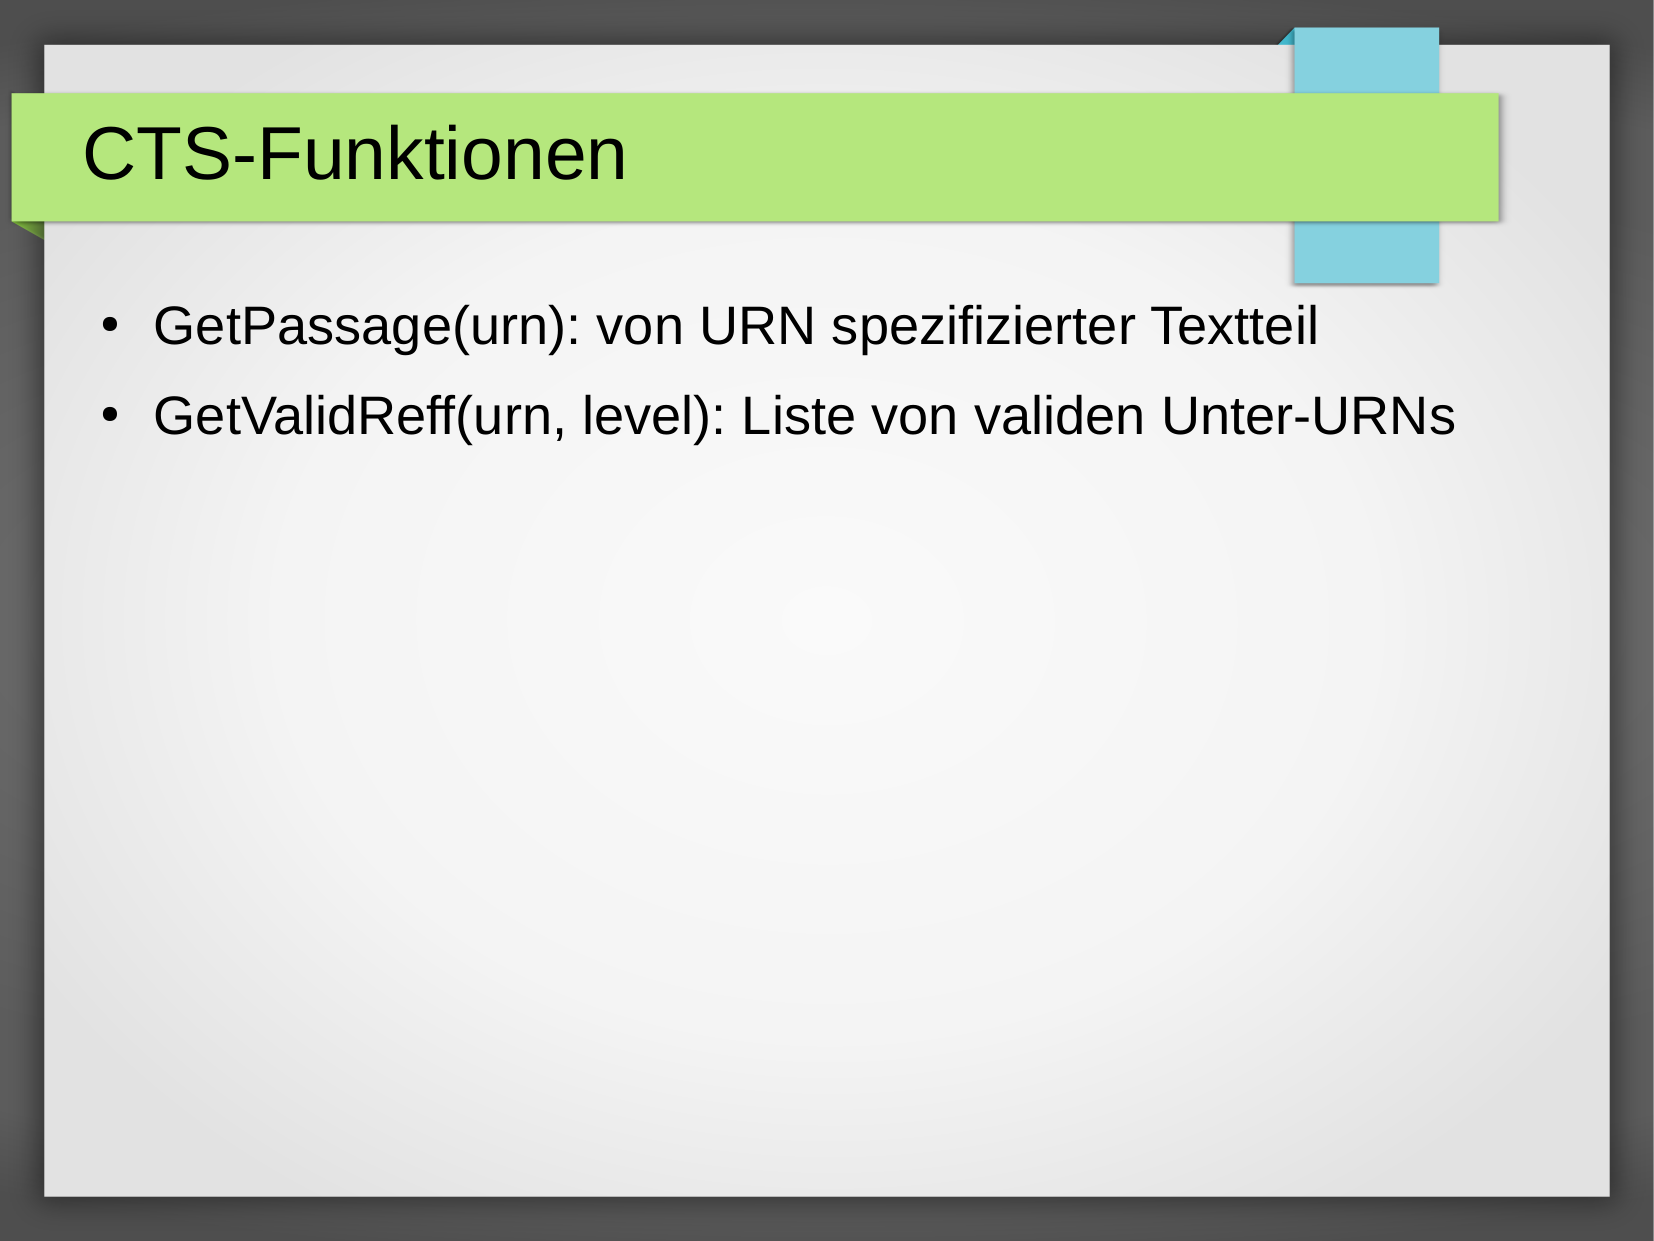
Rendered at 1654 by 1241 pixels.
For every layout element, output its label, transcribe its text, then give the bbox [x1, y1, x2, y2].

title CTS-Funktionen [82, 94, 1264, 213]
picture [0, 0, 1654, 1241]
list GetPassage(urn): von URN spezifizierter Textteil GetValidReff(urn, level): Liste von validen Unter-URNs [82, 295, 1571, 1015]
